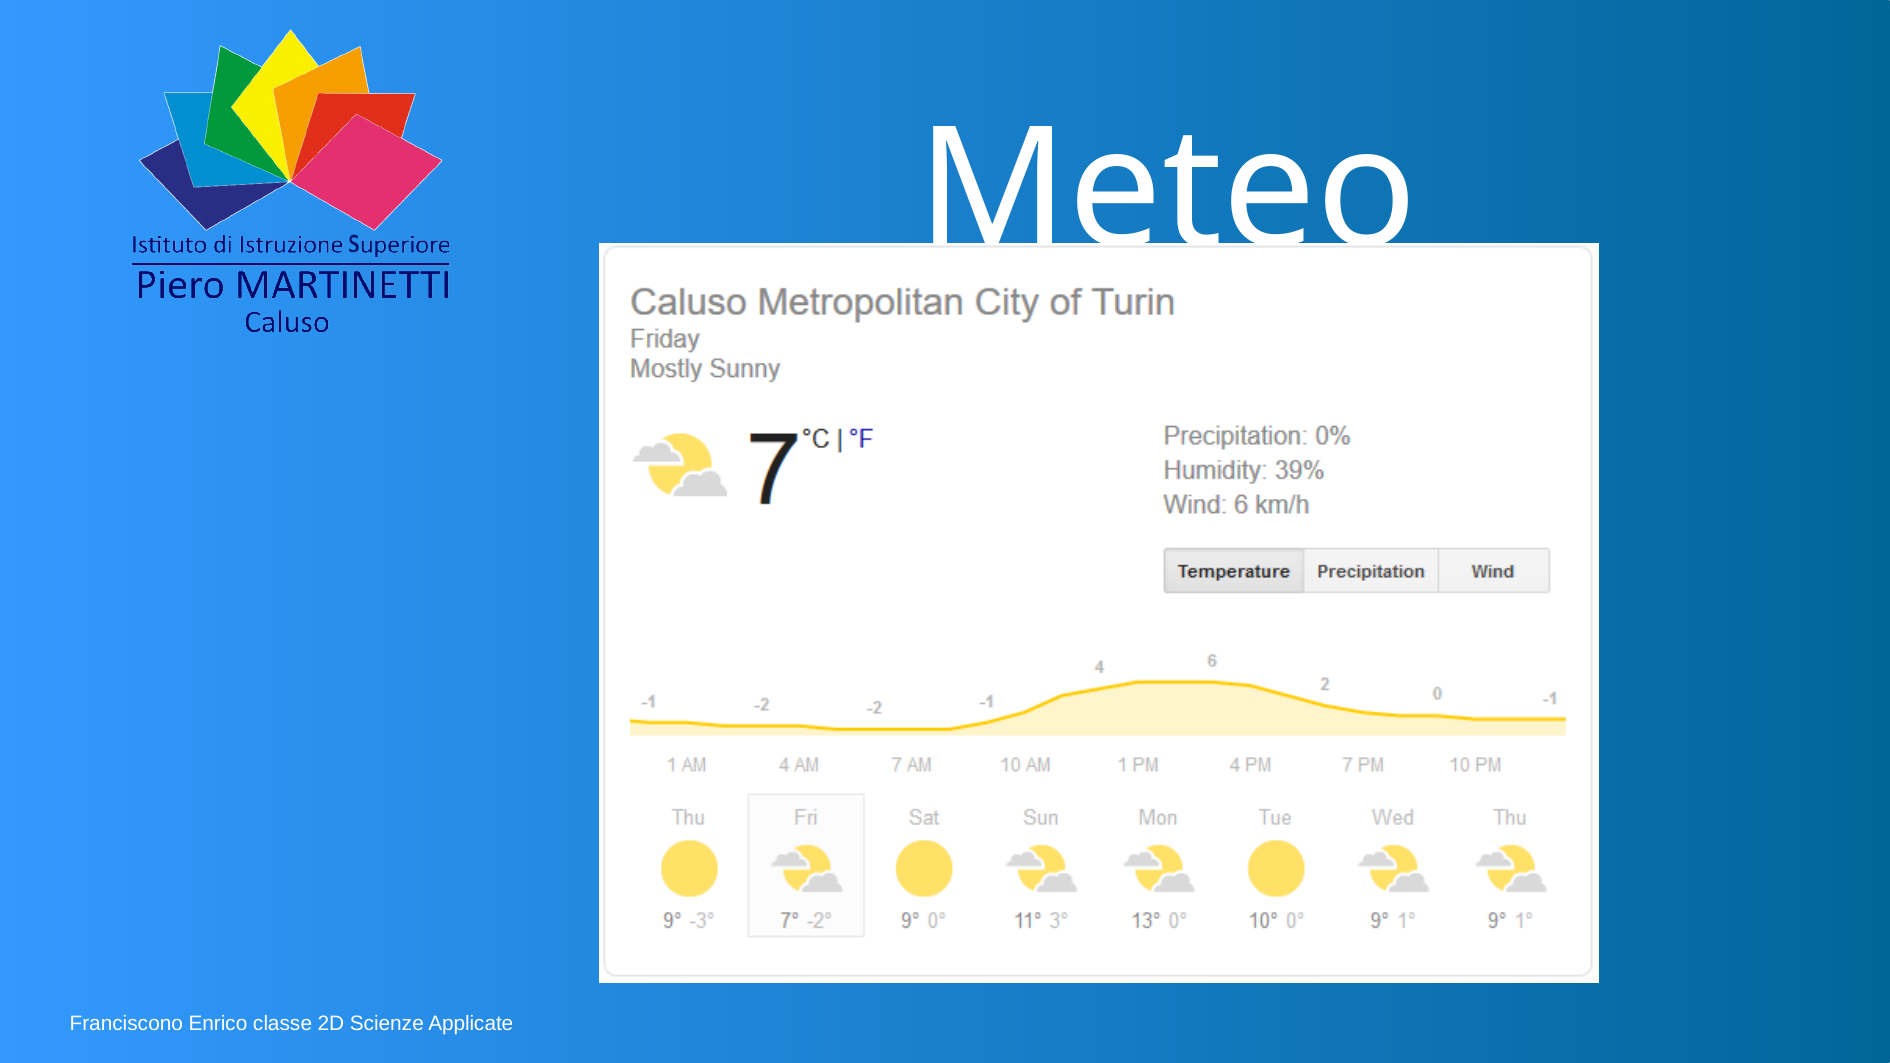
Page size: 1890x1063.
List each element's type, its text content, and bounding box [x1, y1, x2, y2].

picture [599, 243, 1599, 983]
picture [0, 23, 591, 355]
text_box Franciscono Enrico classe 2D Scienze Applicate [54, 1004, 628, 1063]
text_box Meteo [591, 59, 1760, 268]
